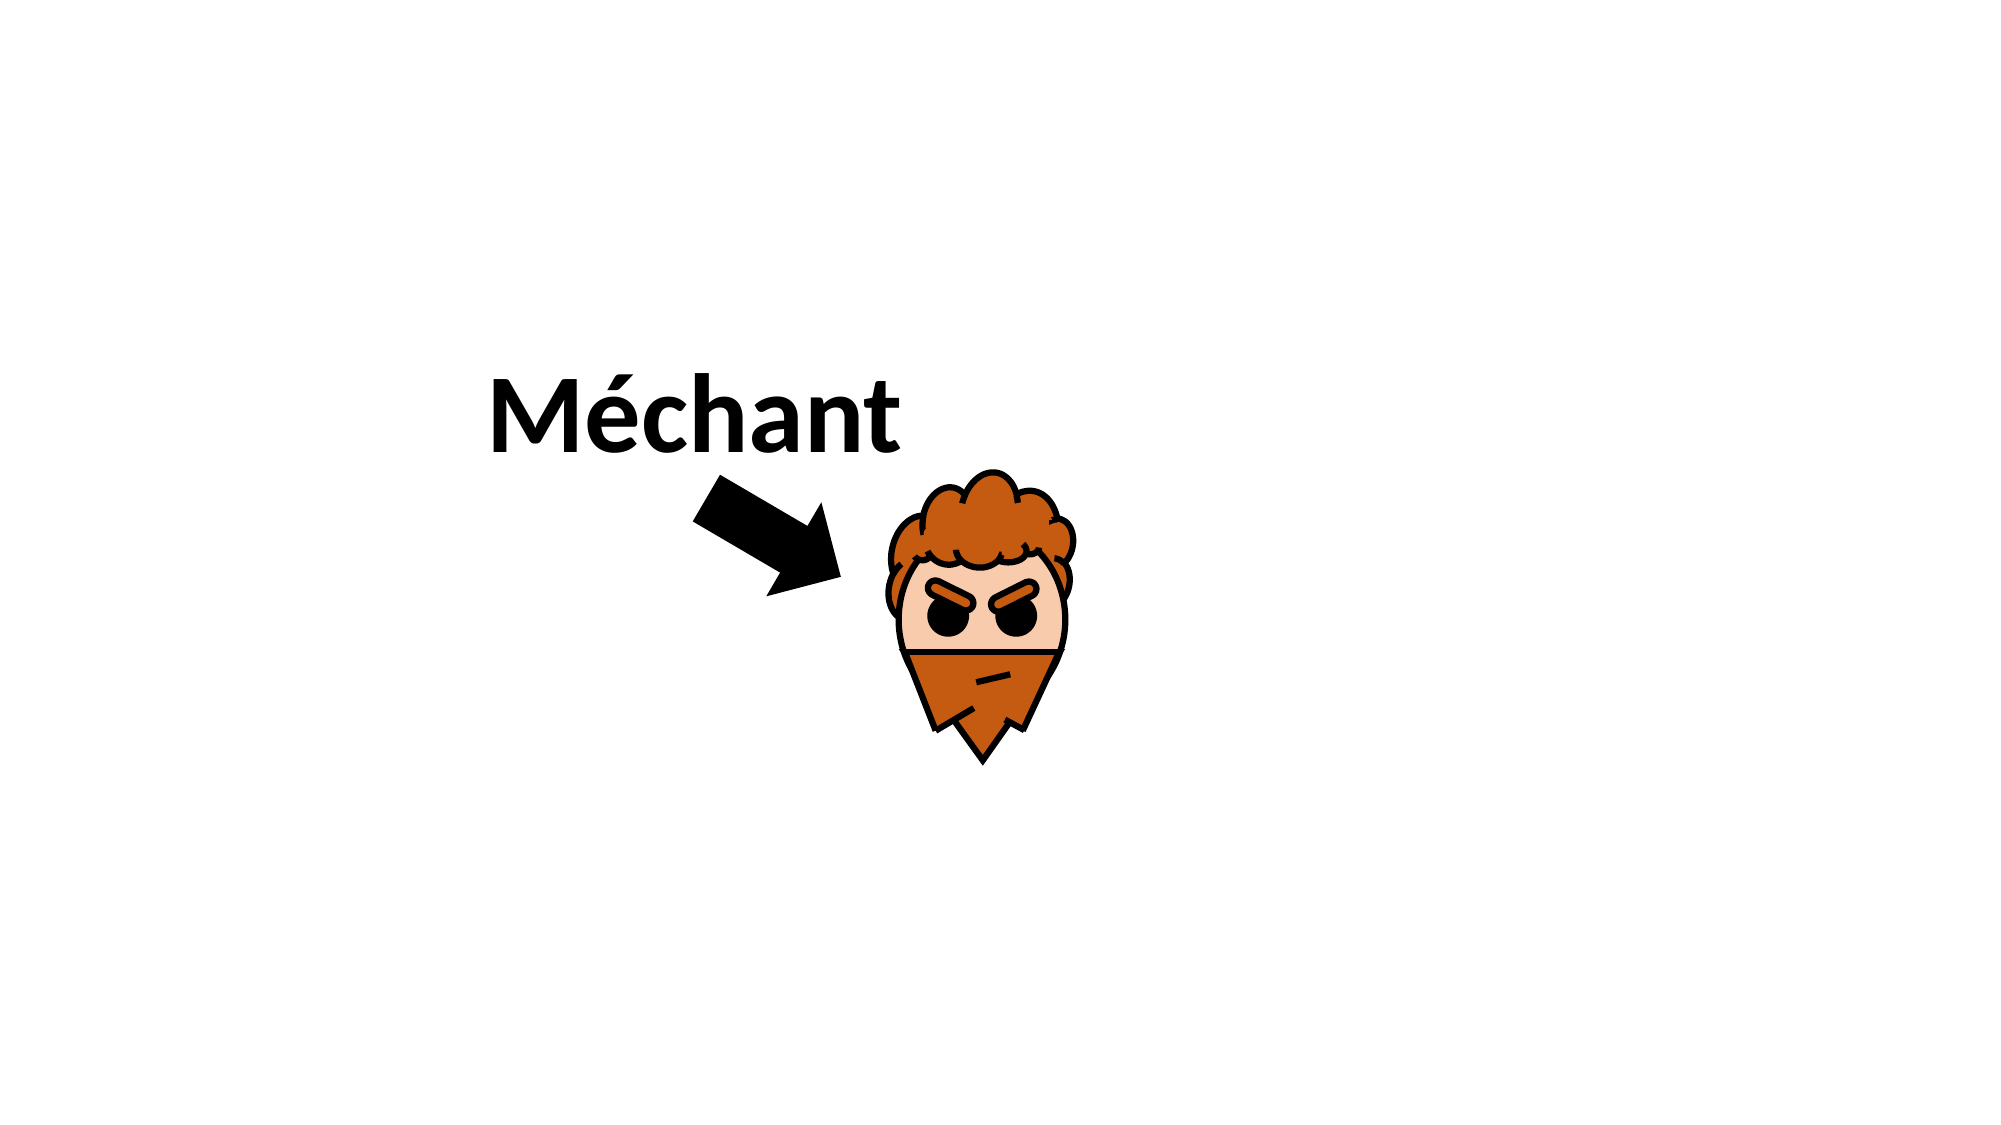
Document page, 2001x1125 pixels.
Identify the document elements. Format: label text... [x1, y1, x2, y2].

text_box [888, 472, 1074, 652]
text_box [910, 655, 1053, 761]
text_box [694, 484, 840, 595]
text_box Méchant [471, 332, 955, 484]
